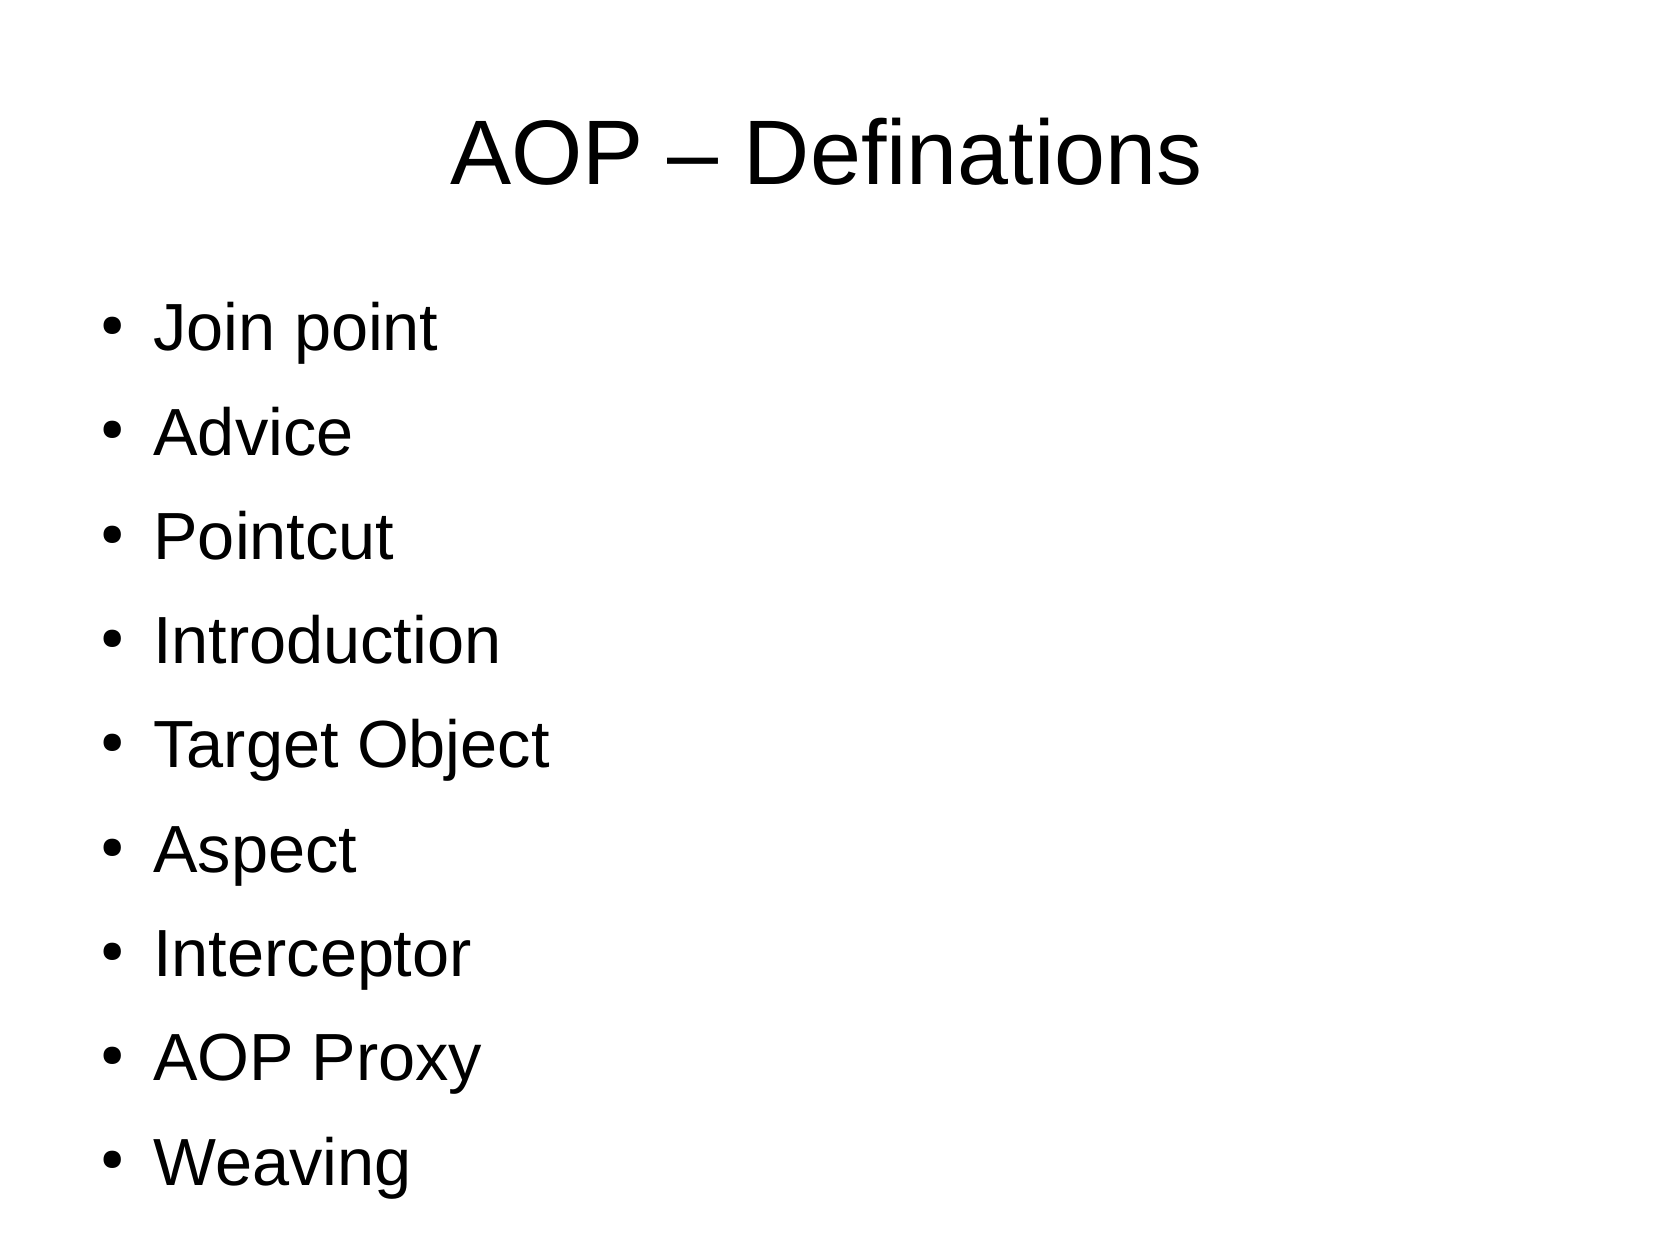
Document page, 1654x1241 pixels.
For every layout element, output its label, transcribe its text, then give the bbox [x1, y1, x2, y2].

title AOP – Definations [82, 49, 1571, 257]
list Join point Advice Pointcut Introduction Target Object Aspect Interceptor AOP Proxy Weaving [82, 290, 1571, 1200]
